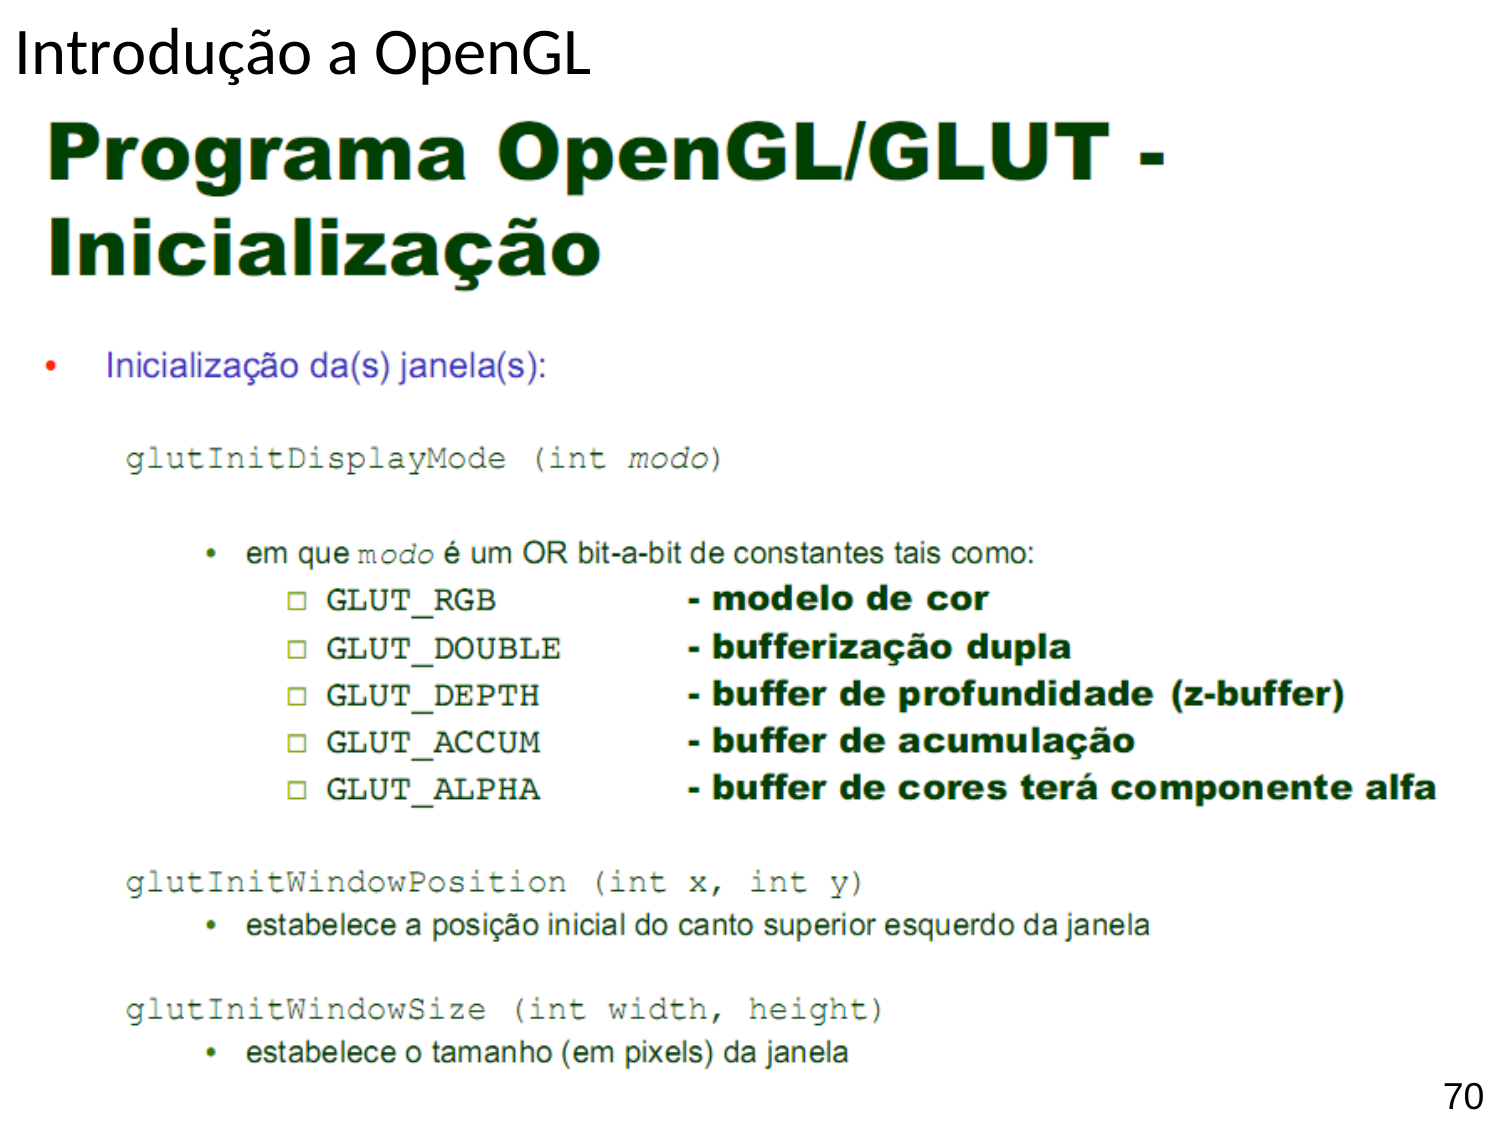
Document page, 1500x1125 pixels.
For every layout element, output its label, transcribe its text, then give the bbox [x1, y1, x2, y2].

text_box Introdução a OpenGL [0, 0, 1051, 141]
picture [35, 113, 1442, 1076]
text_box 70 [1428, 1064, 1500, 1125]
